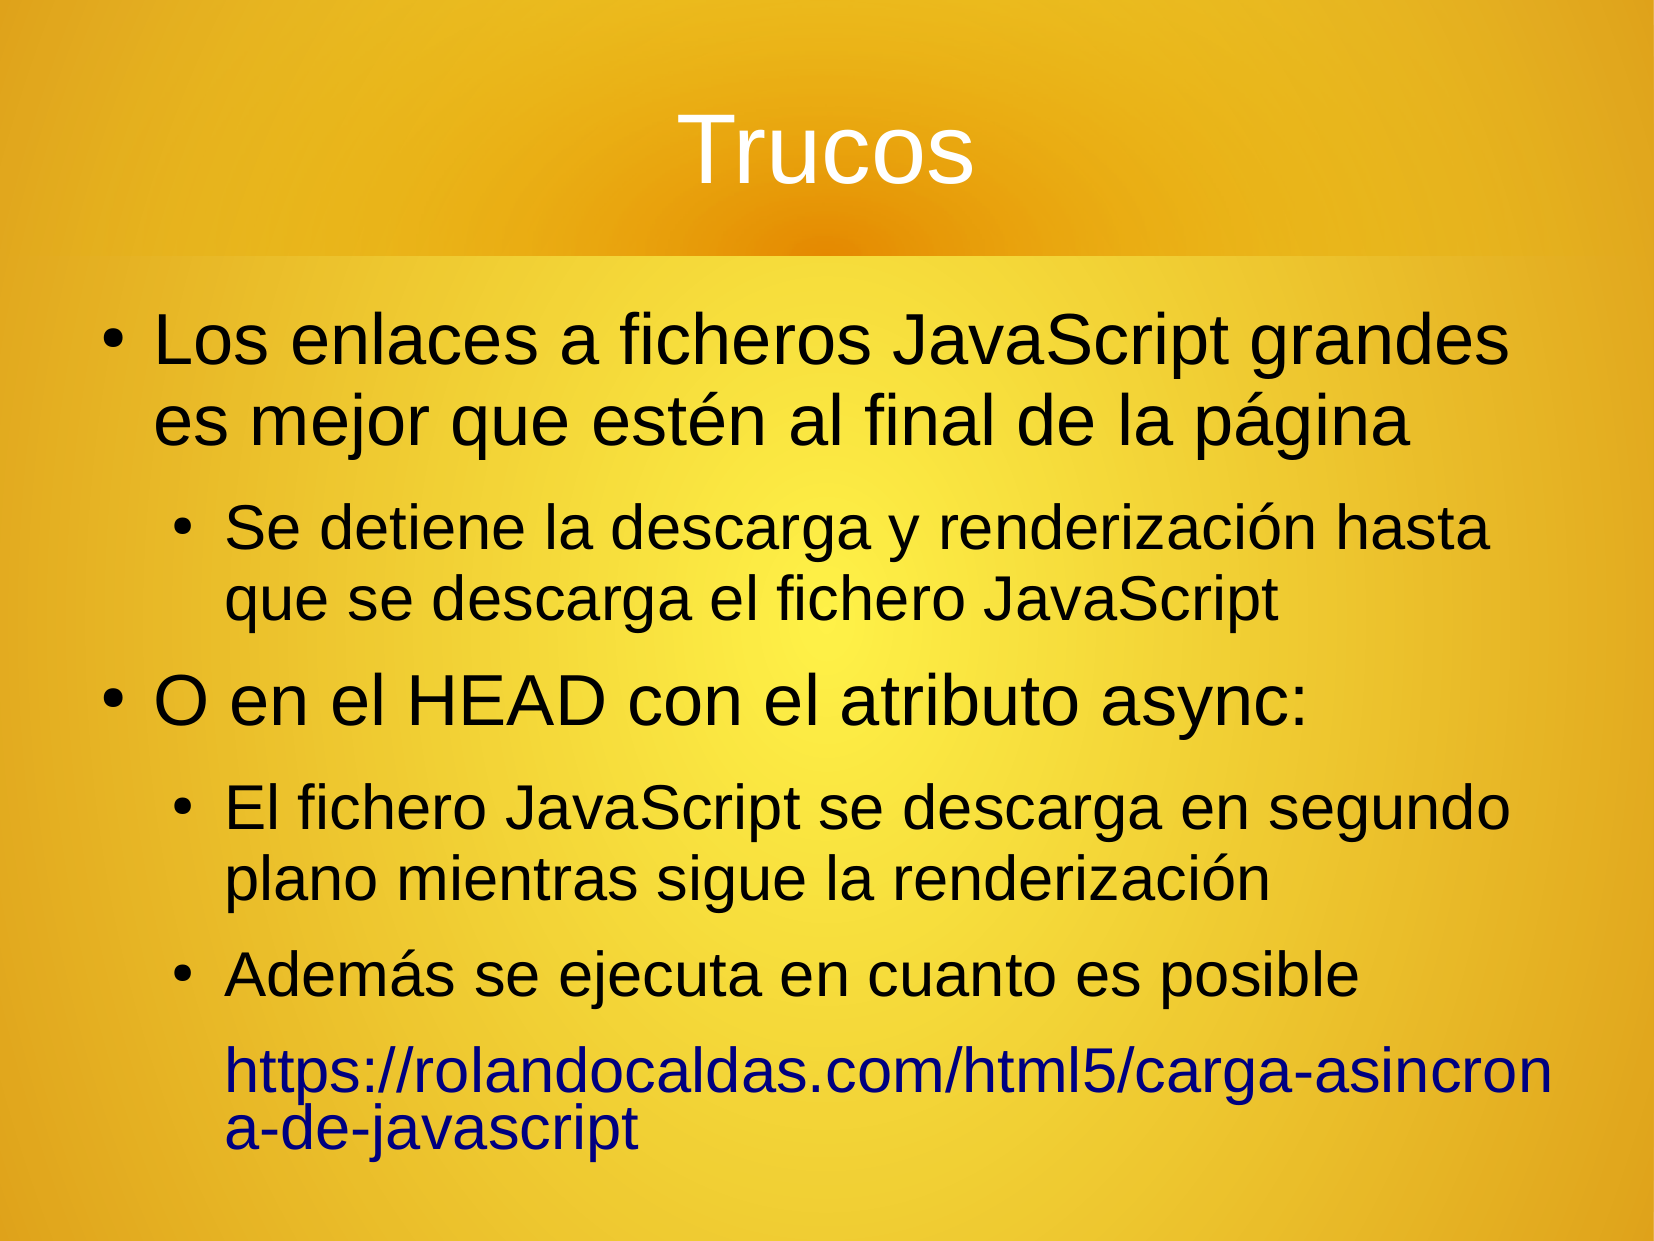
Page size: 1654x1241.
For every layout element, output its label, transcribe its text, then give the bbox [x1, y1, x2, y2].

list Los enlaces a ficheros JavaScript grandes es mejor que estén al final de la página Se detiene la descarga y renderización hasta que se descarga el fichero JavaScript O en el HEAD con el atributo async: El fichero JavaScript se descarga en segundo plano mientras sigue la renderización Además se ejecuta en cuanto es posible https://rolandocaldas.com/html5/carga-asincrona-de-javascript [82, 299, 1571, 1170]
title Trucos [82, 47, 1571, 252]
